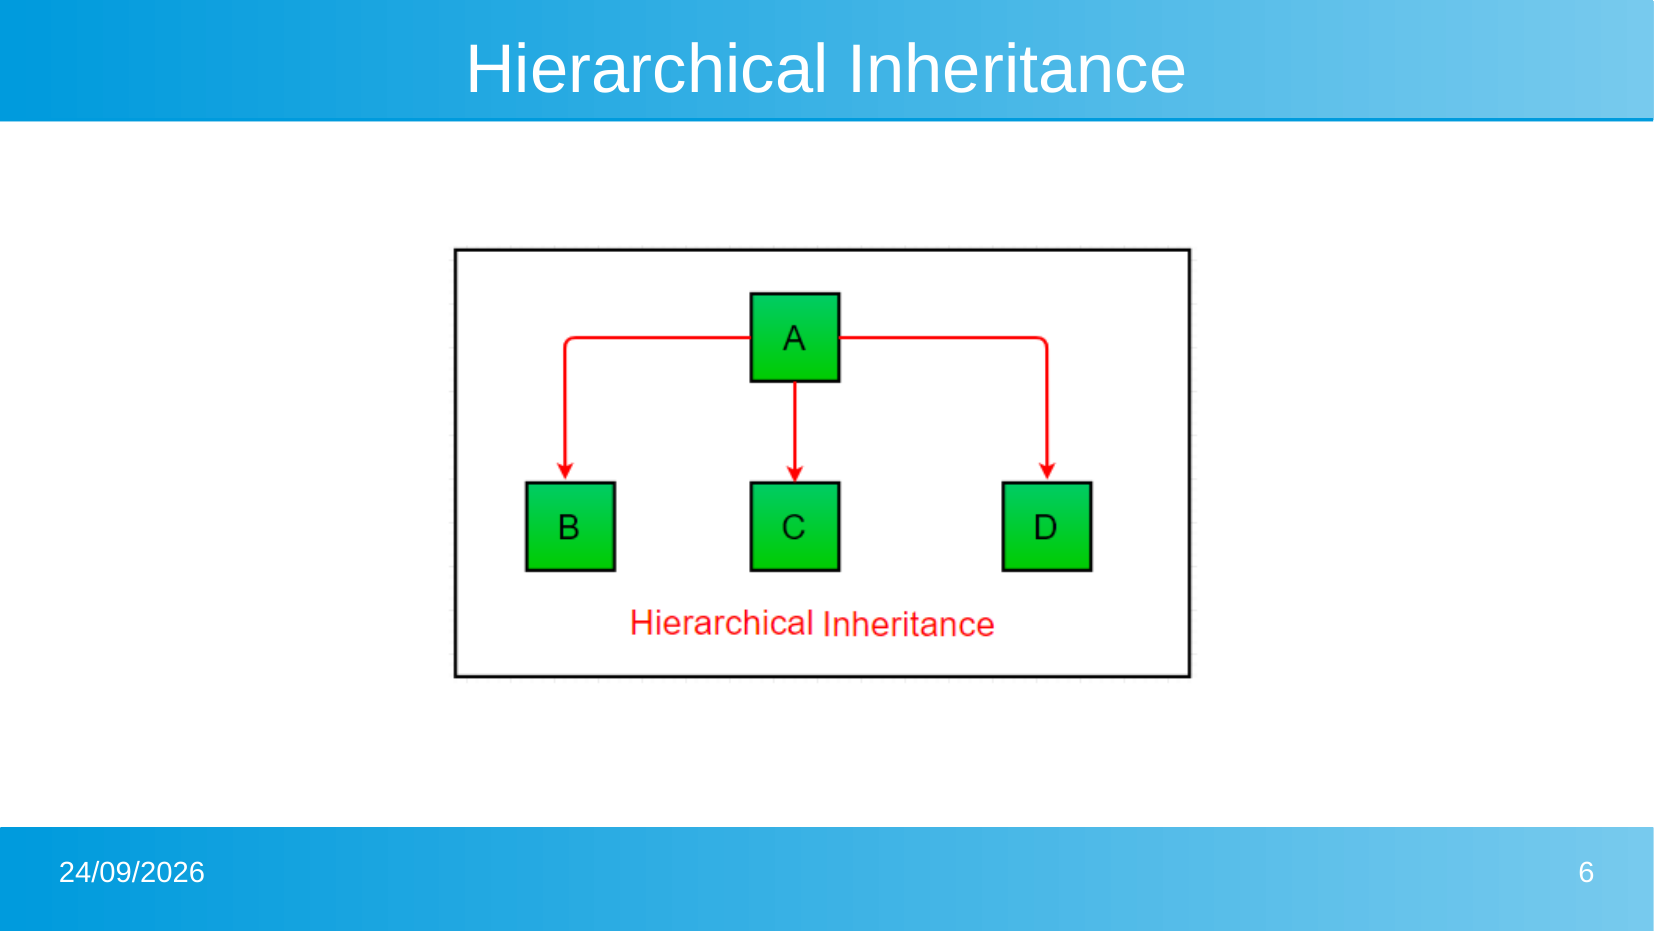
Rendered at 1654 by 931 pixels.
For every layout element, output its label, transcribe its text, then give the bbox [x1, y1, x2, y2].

picture [443, 241, 1213, 689]
title Hierarchical Inheritance [59, 29, 1595, 108]
